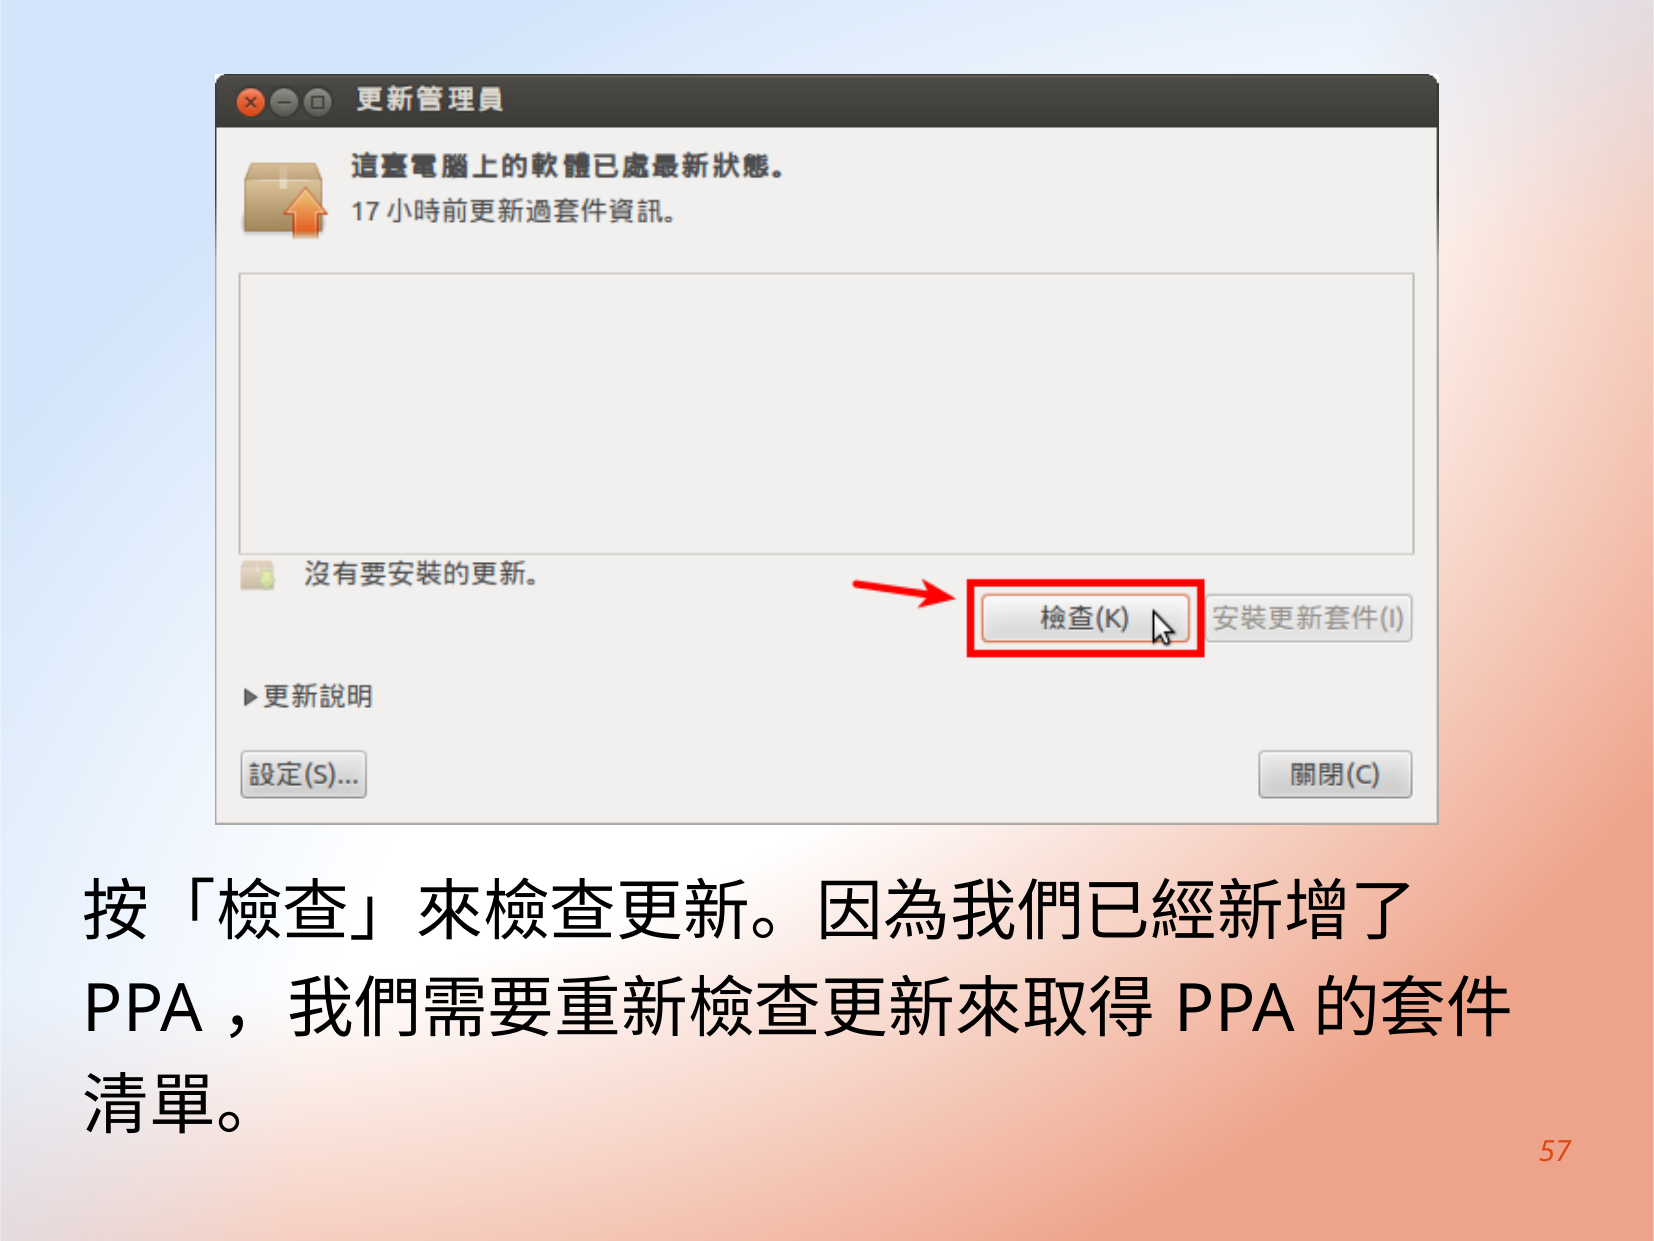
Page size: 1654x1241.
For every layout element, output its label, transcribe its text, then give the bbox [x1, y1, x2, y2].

picture [0, 0, 1654, 1241]
list 按「檢查」來檢查更新。因為我們已經新增了PPA，我們需要重新檢查更新來取得PPA的套件清單。 [82, 857, 1571, 1201]
